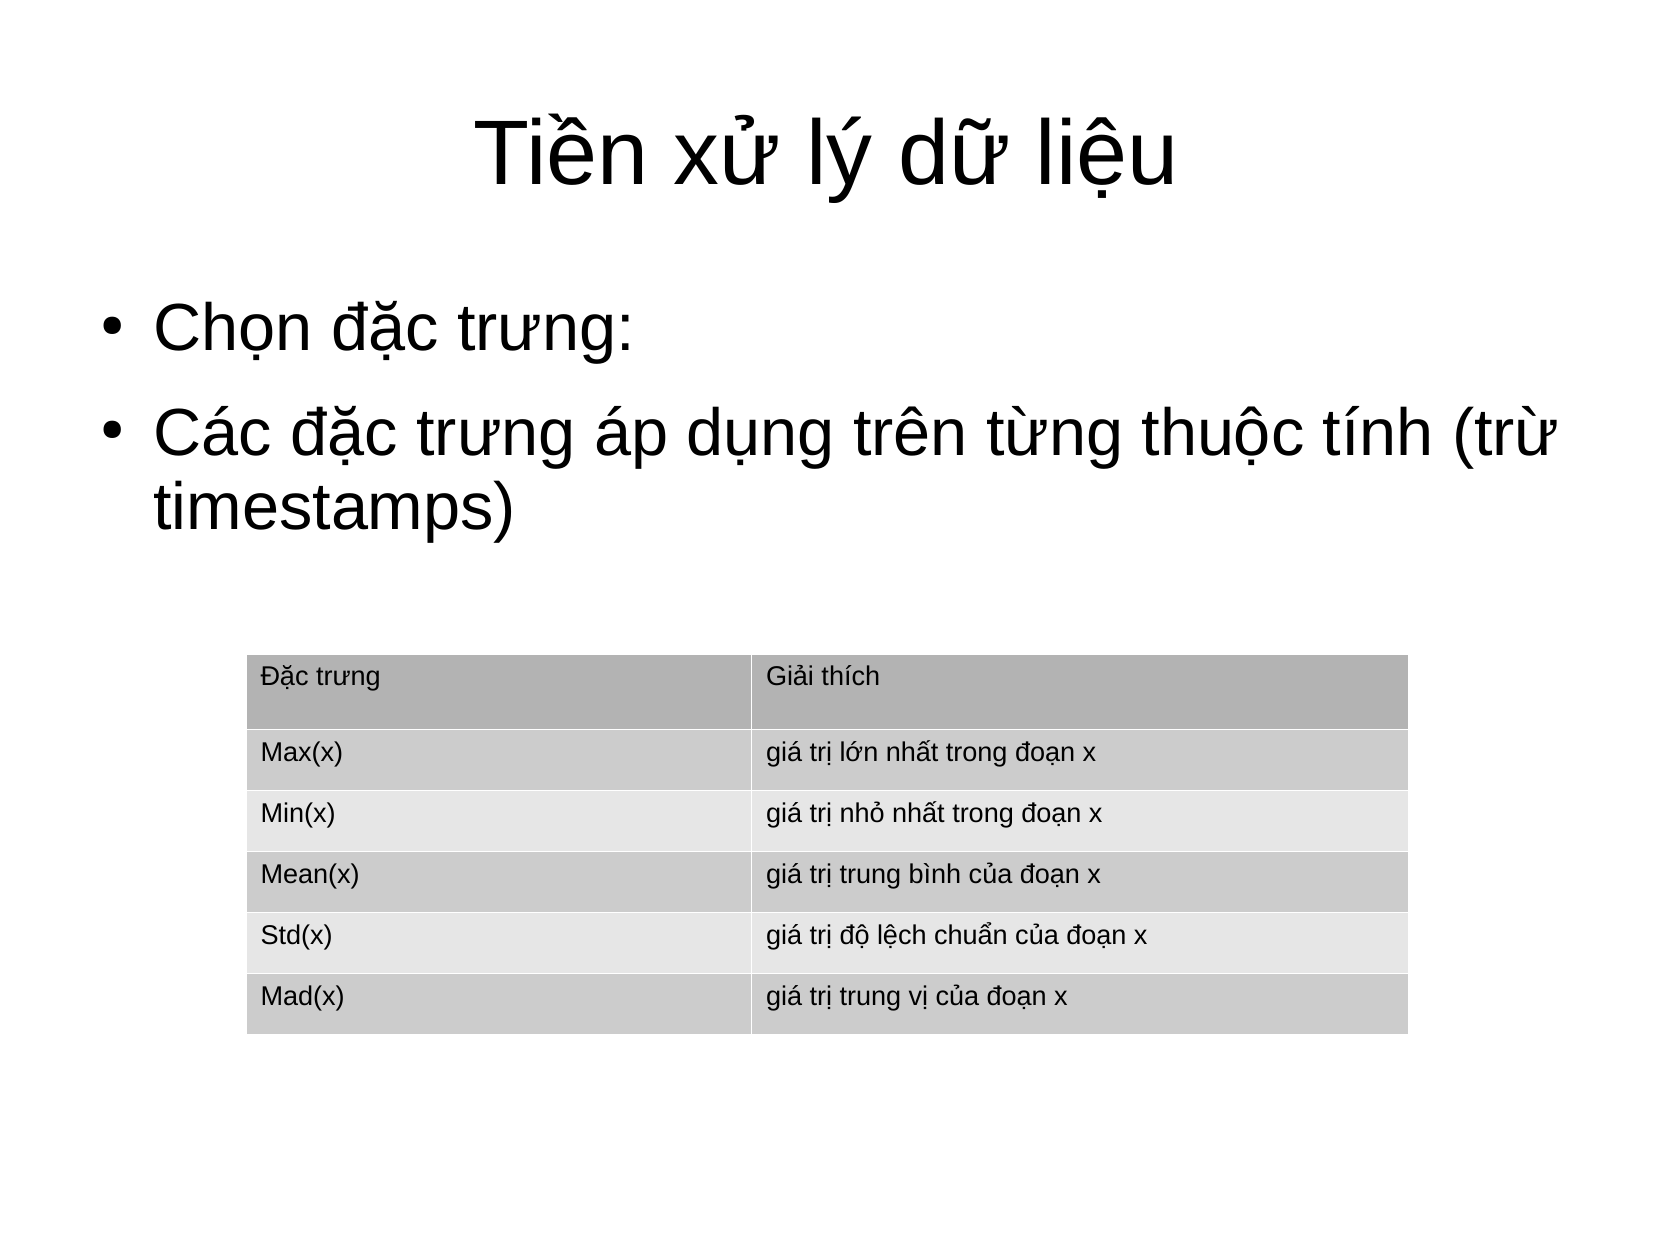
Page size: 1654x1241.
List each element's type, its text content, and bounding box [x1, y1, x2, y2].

table_cell Mean(x) [247, 852, 751, 912]
table_cell Max(x) [247, 730, 751, 790]
table_cell giá trị độ lệch chuẩn của đoạn x [752, 913, 1408, 973]
table_cell giá trị lớn nhất trong đoạn x [752, 730, 1408, 790]
title Tiền xử lý dữ liệu [82, 49, 1571, 257]
table_cell Mad(x) [247, 974, 751, 1034]
table_header Đặc trưng [247, 655, 751, 729]
table_cell Min(x) [247, 791, 751, 851]
table_cell Std(x) [247, 913, 751, 973]
list Chọn đặc trưng: Các đặc trưng áp dụng trên từng thuộc tính (trừ timestamps) [82, 290, 1571, 1010]
table_header Giải thích [752, 655, 1408, 729]
table_cell giá trị trung vị của đoạn x [752, 974, 1408, 1034]
table_cell giá trị trung bình của đoạn x [752, 852, 1408, 912]
table_cell giá trị nhỏ nhất trong đoạn x [752, 791, 1408, 851]
